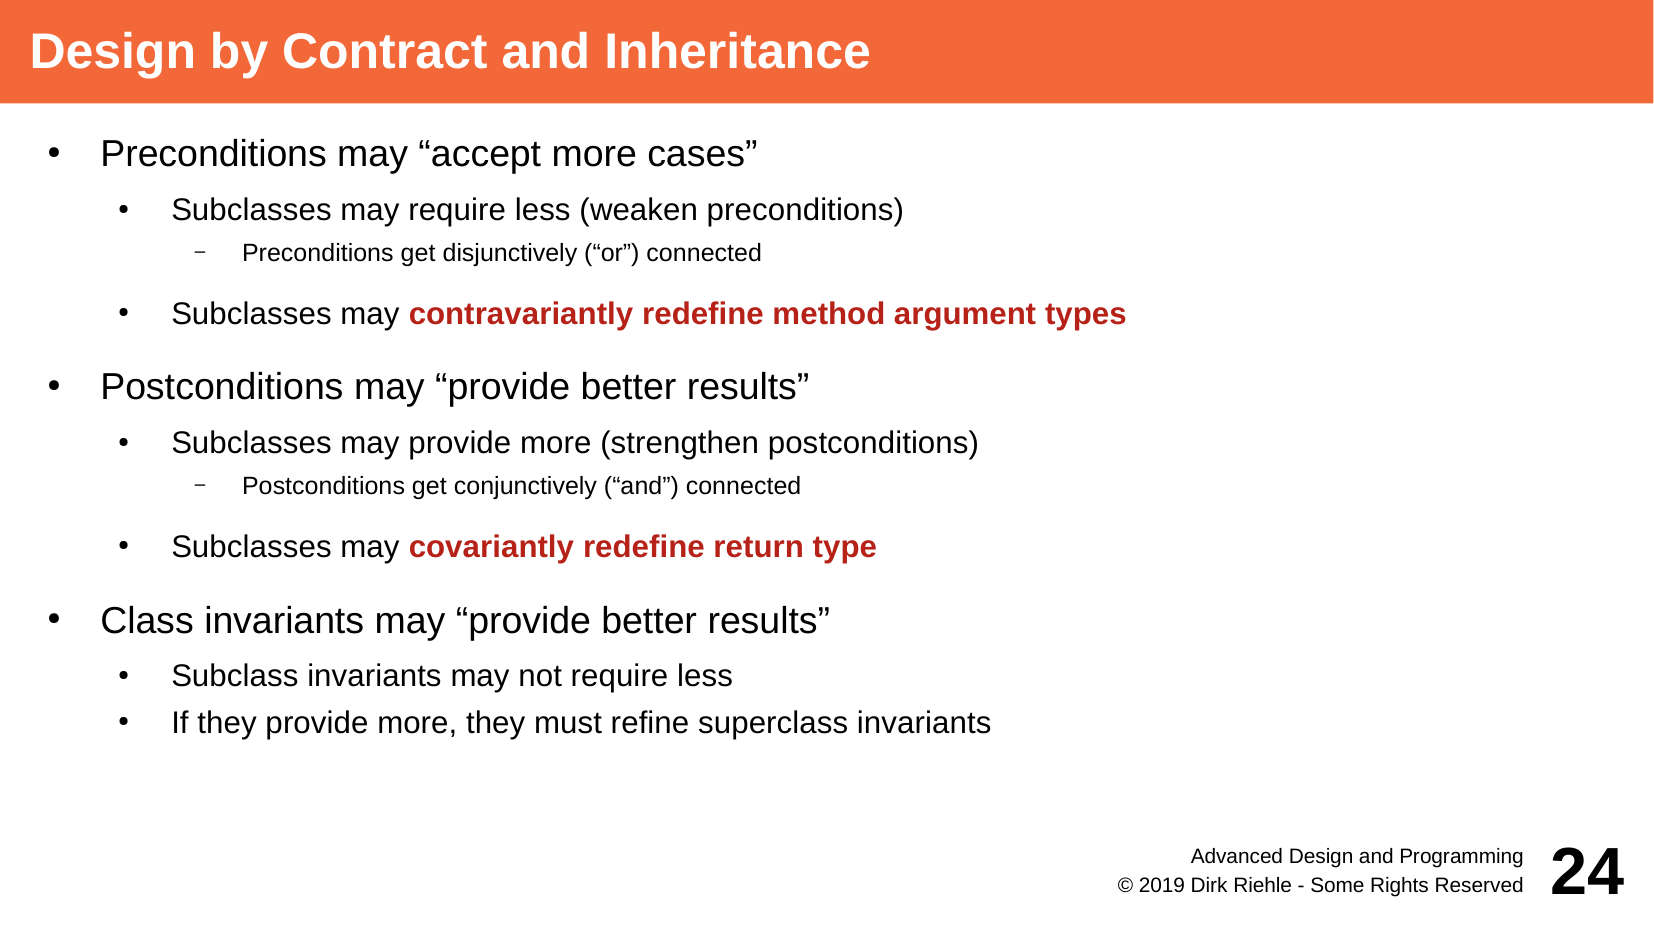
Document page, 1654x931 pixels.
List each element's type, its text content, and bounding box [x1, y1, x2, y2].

list Preconditions may “accept more cases” Subclasses may require less (weaken preconditions) Preconditions get disjunctively (“or”) connected Subclasses may contravariantly redefine method argument types Postconditions may “provide better results” Subclasses may provide more (strengthen postconditions) Postconditions get conjunctively (“and”) connected Subclasses may covariantly redefine return type Class invariants may “provide better results” Subclass invariants may not require less If they provide more, they must refine superclass invariants [29, 132, 1625, 813]
title Design by Contract and Inheritance [0, 0, 1654, 104]
